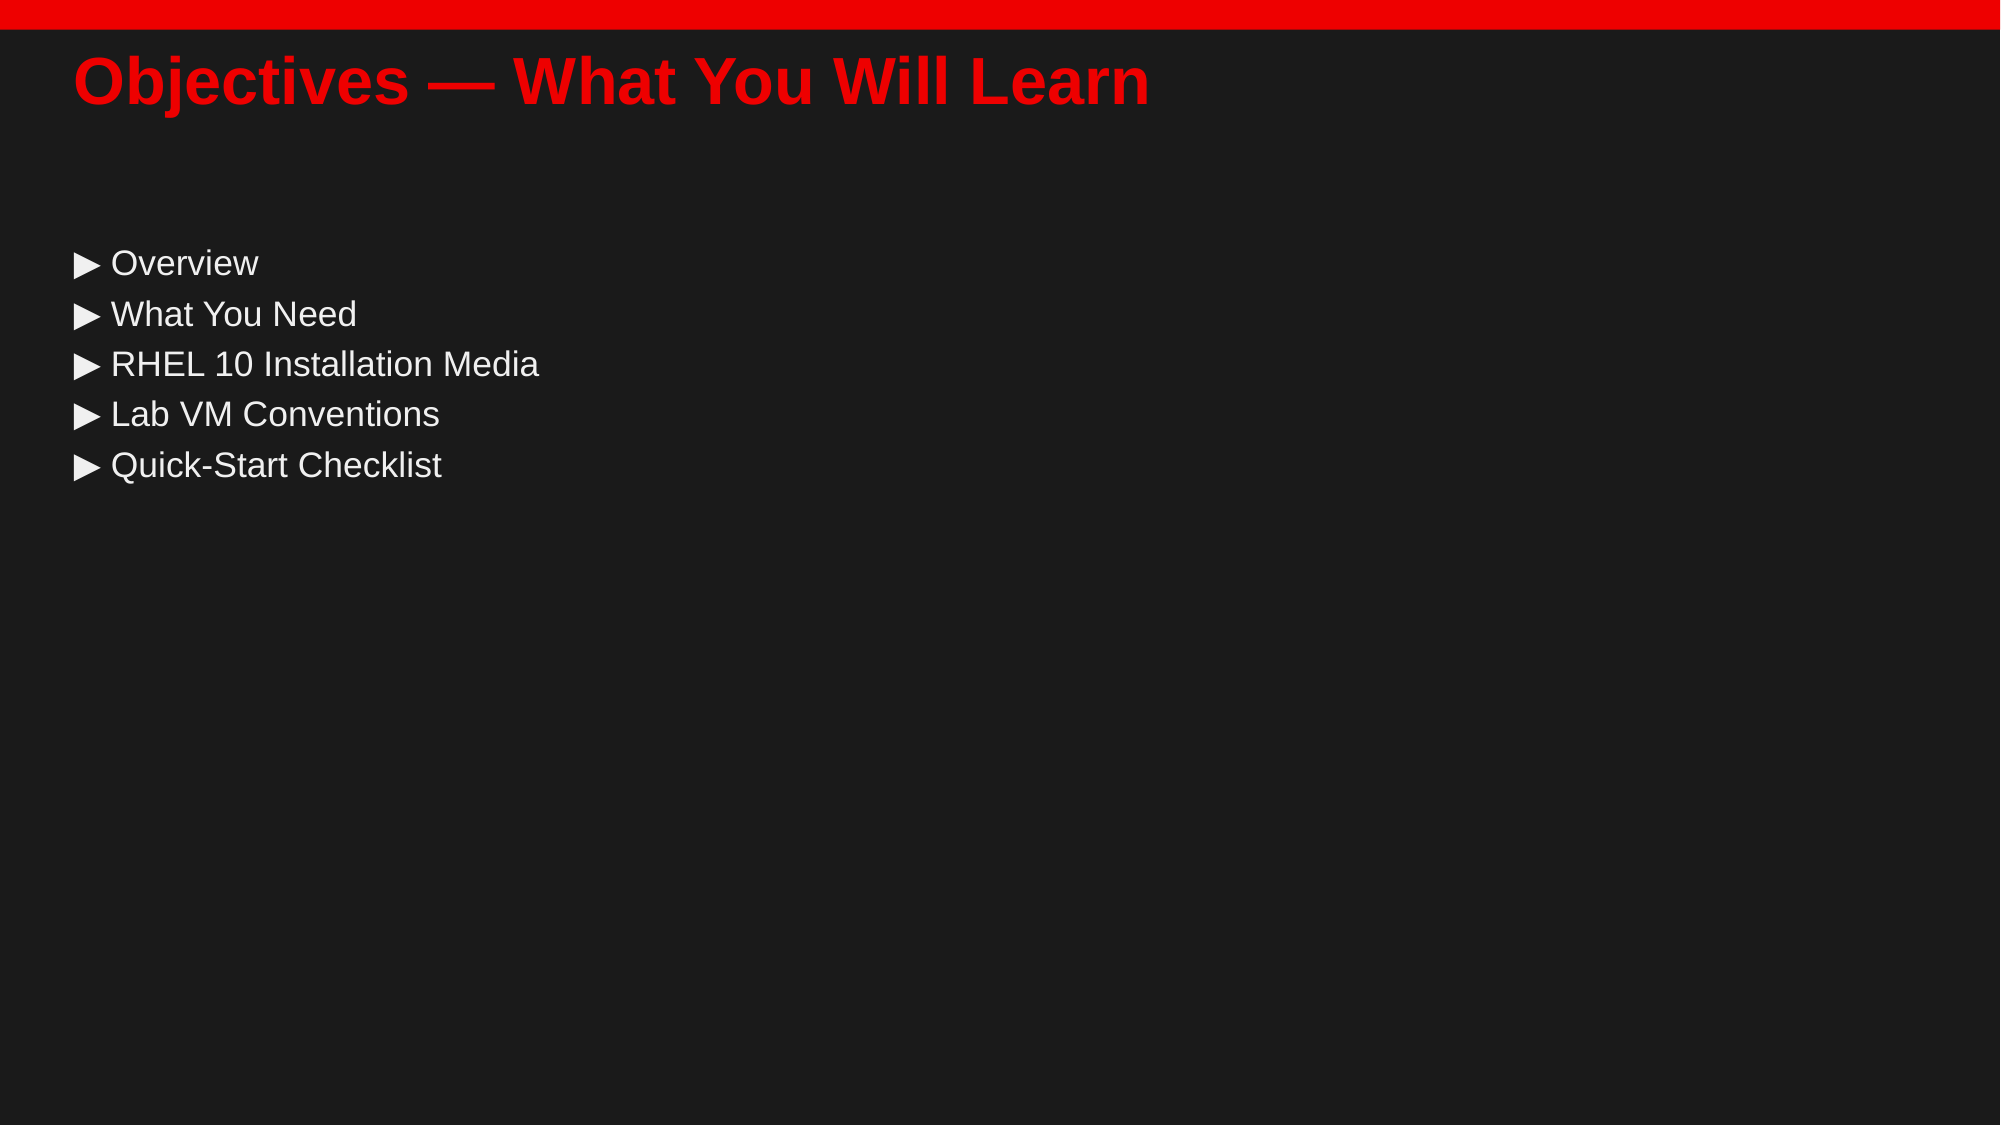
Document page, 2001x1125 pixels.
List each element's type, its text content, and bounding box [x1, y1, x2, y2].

text_box ▶ Overview ▶ What You Need ▶ RHEL 10 Installation Media ▶ Lab VM Conventions ▶ Quick-Start Checklist [59, 236, 1942, 1037]
text_box Objectives — What You Will Learn [59, 36, 1942, 208]
text_box [0, 0, 2001, 30]
